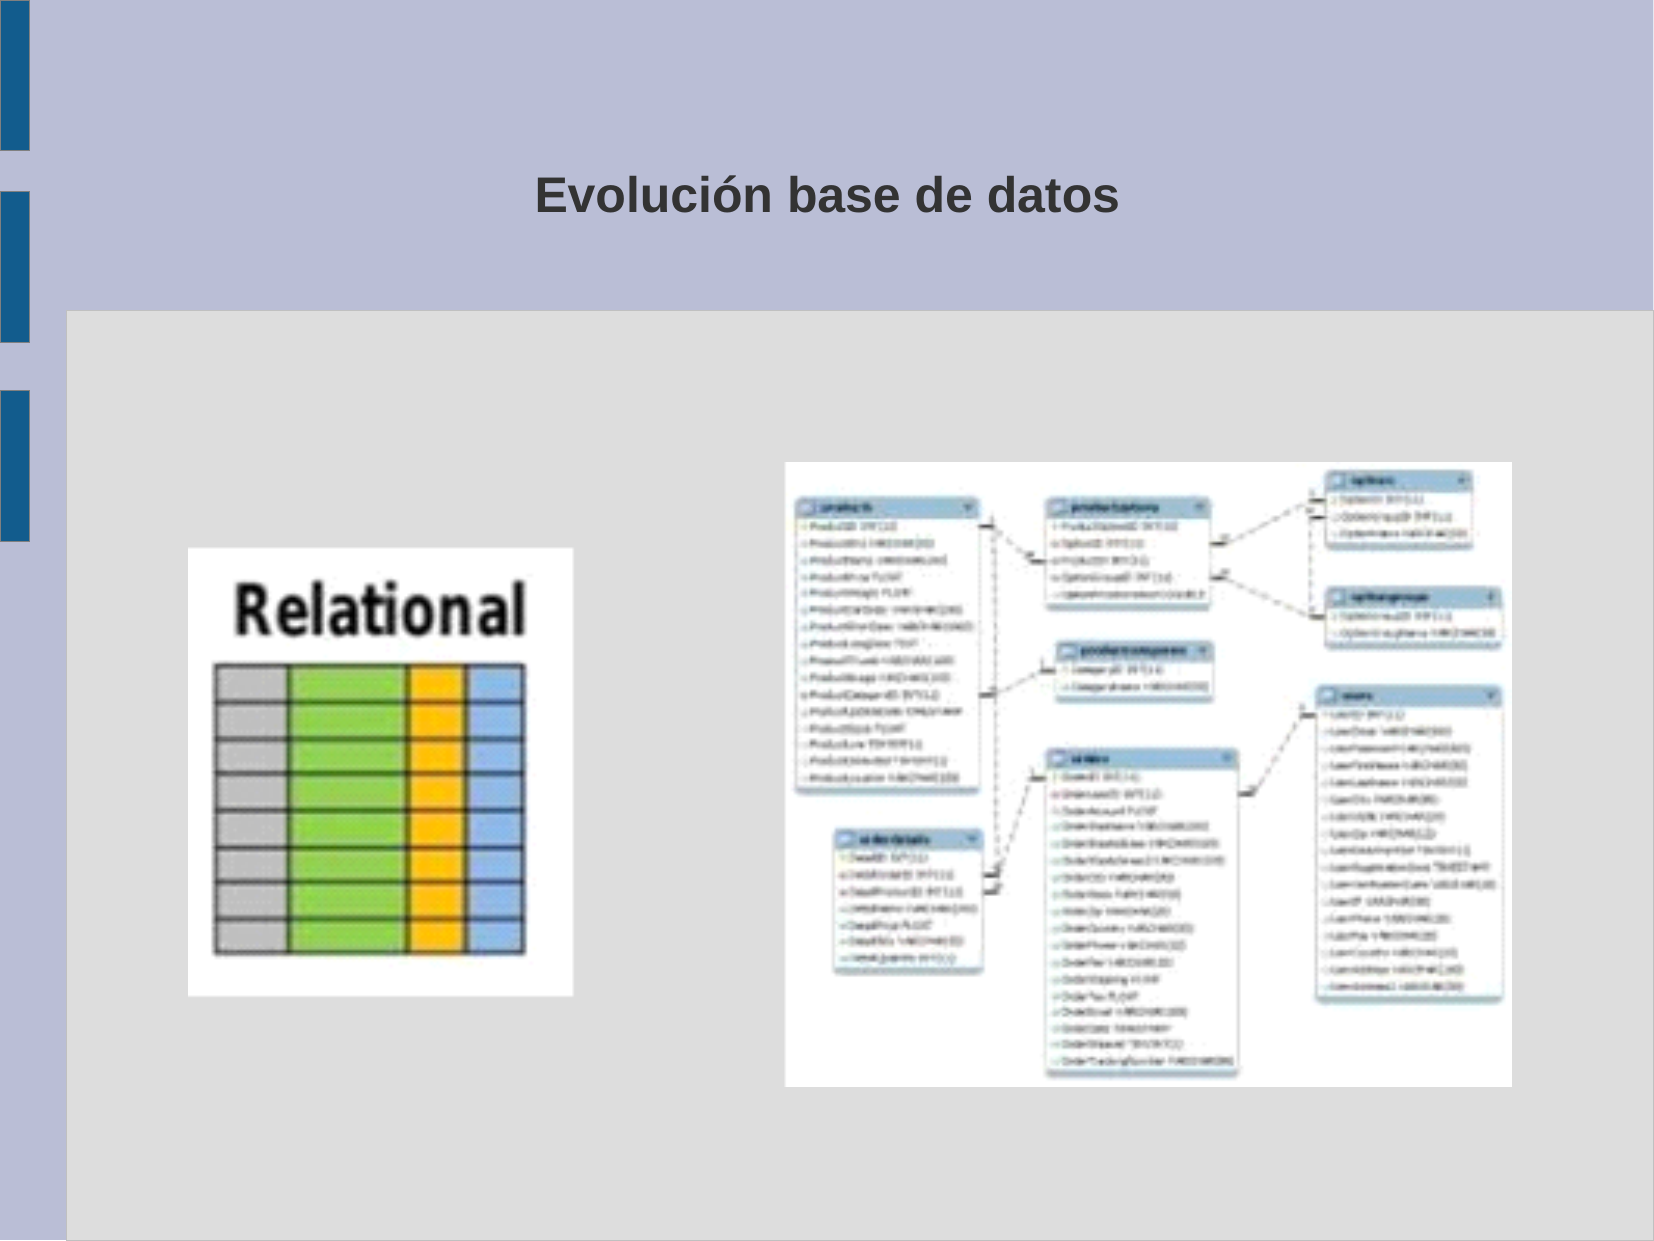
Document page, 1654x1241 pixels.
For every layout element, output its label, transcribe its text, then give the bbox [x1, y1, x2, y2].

picture [188, 462, 1512, 1087]
title Evolución base de datos [121, 91, 1534, 299]
